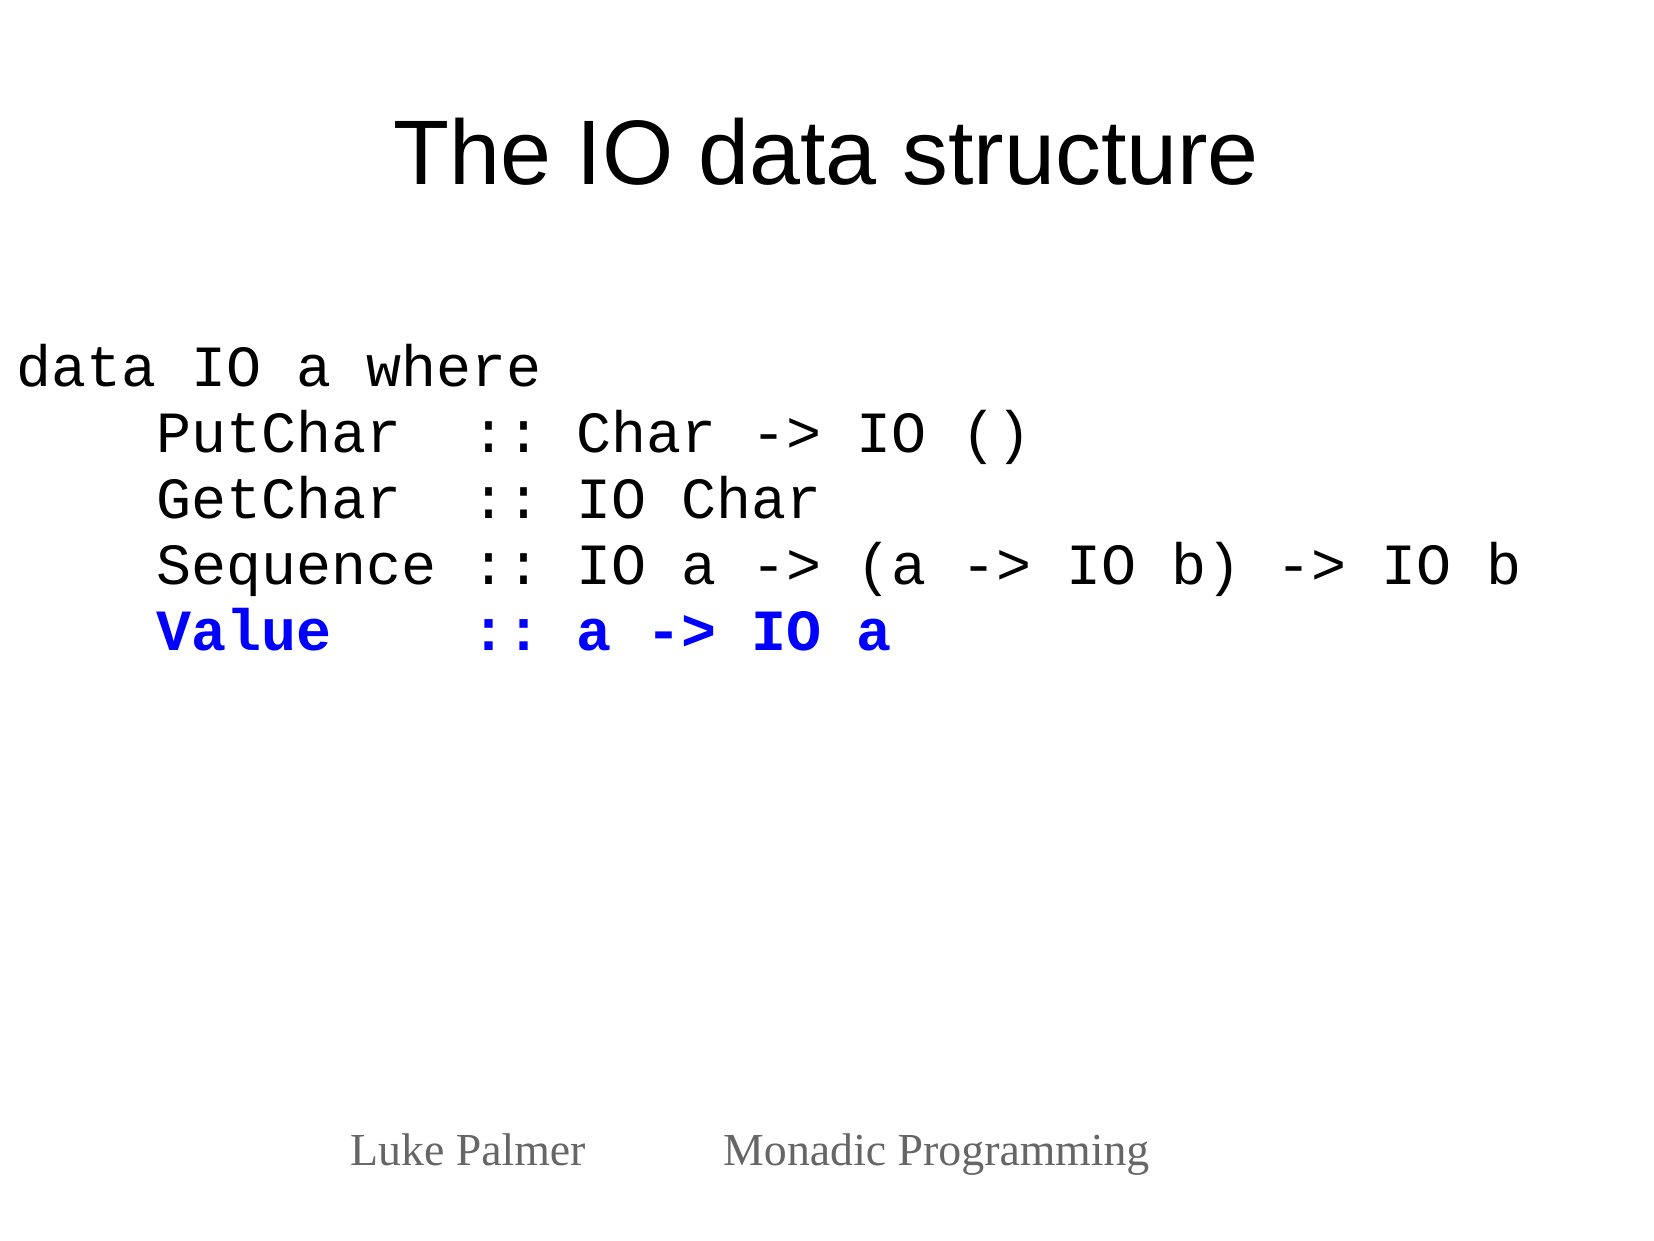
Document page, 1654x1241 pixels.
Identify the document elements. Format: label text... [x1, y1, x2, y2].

title The IO data structure [82, 49, 1571, 257]
text_box data IO a where PutChar :: Char -> IO () GetChar :: IO Char Sequence :: IO a -> (a -> IO b) -> IO b Value :: a -> IO a [0, 328, 1576, 677]
